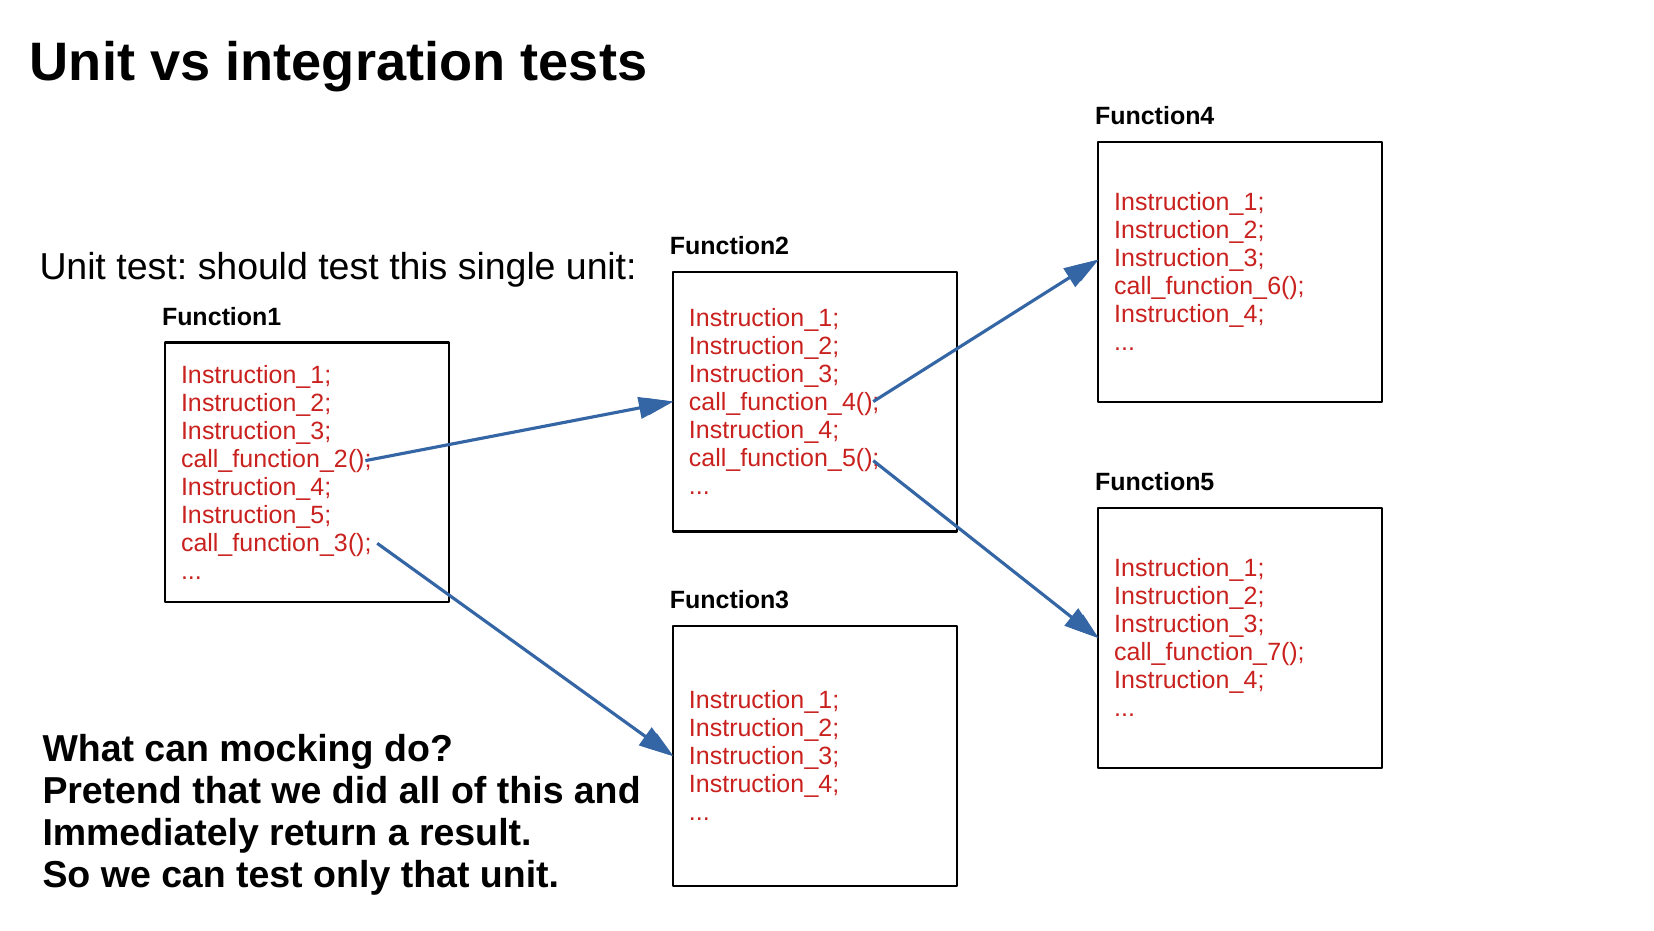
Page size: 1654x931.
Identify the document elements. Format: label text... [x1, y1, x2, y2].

text_box Function5 [1080, 460, 1230, 504]
text_box Unit vs integration tests [15, 23, 663, 99]
text_box Instruction_1; Instruction_2; Instruction_3; Instruction_4; ... [673, 625, 957, 886]
text_box Function4 [1080, 94, 1230, 138]
text_box Instruction_1; Instruction_2; Instruction_3; call_function_7(); Instruction_4; ... [1098, 507, 1382, 768]
text_box Unit test: should test this single unit: [24, 238, 653, 296]
text_box Function2 [655, 224, 805, 268]
text_box Function3 [655, 578, 805, 622]
text_box Function1 [147, 296, 297, 339]
text_box What can mocking do? Pretend that we did all of this and Immediately return a result. So we can test only that unit. [27, 720, 657, 904]
text_box Instruction_1; Instruction_2; Instruction_3; call_function_6(); Instruction_4; ... [1098, 141, 1382, 402]
text_box Instruction_1; Instruction_2; Instruction_3; call_function_2(); Instruction_4; Instruction_5; call_function_3(); ... [165, 342, 449, 603]
text_box Instruction_1; Instruction_2; Instruction_3; call_function_4(); Instruction_4; call_function_5(); ... [673, 271, 957, 532]
